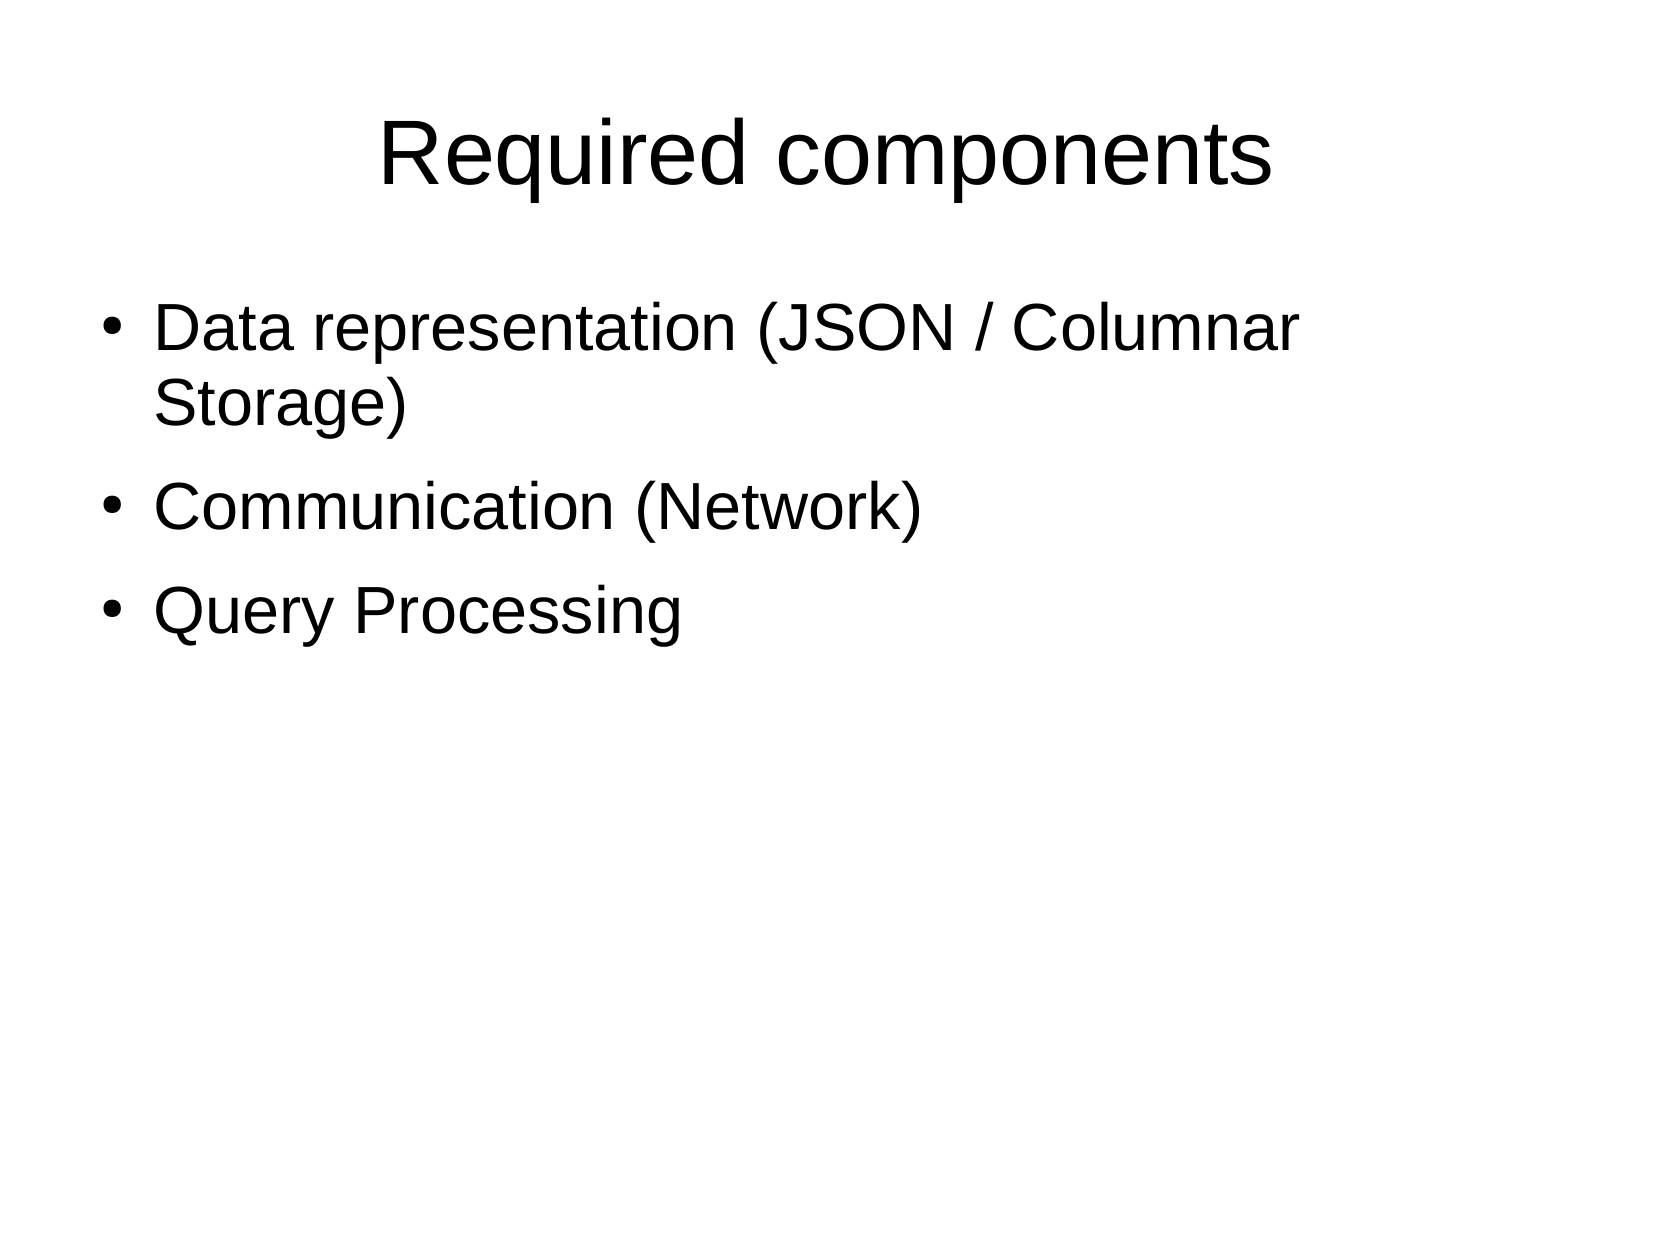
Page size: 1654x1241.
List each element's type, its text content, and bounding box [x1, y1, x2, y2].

list Data representation (JSON / Columnar Storage) Communication (Network) Query Processing [82, 290, 1571, 1109]
title Required components [82, 49, 1571, 257]
